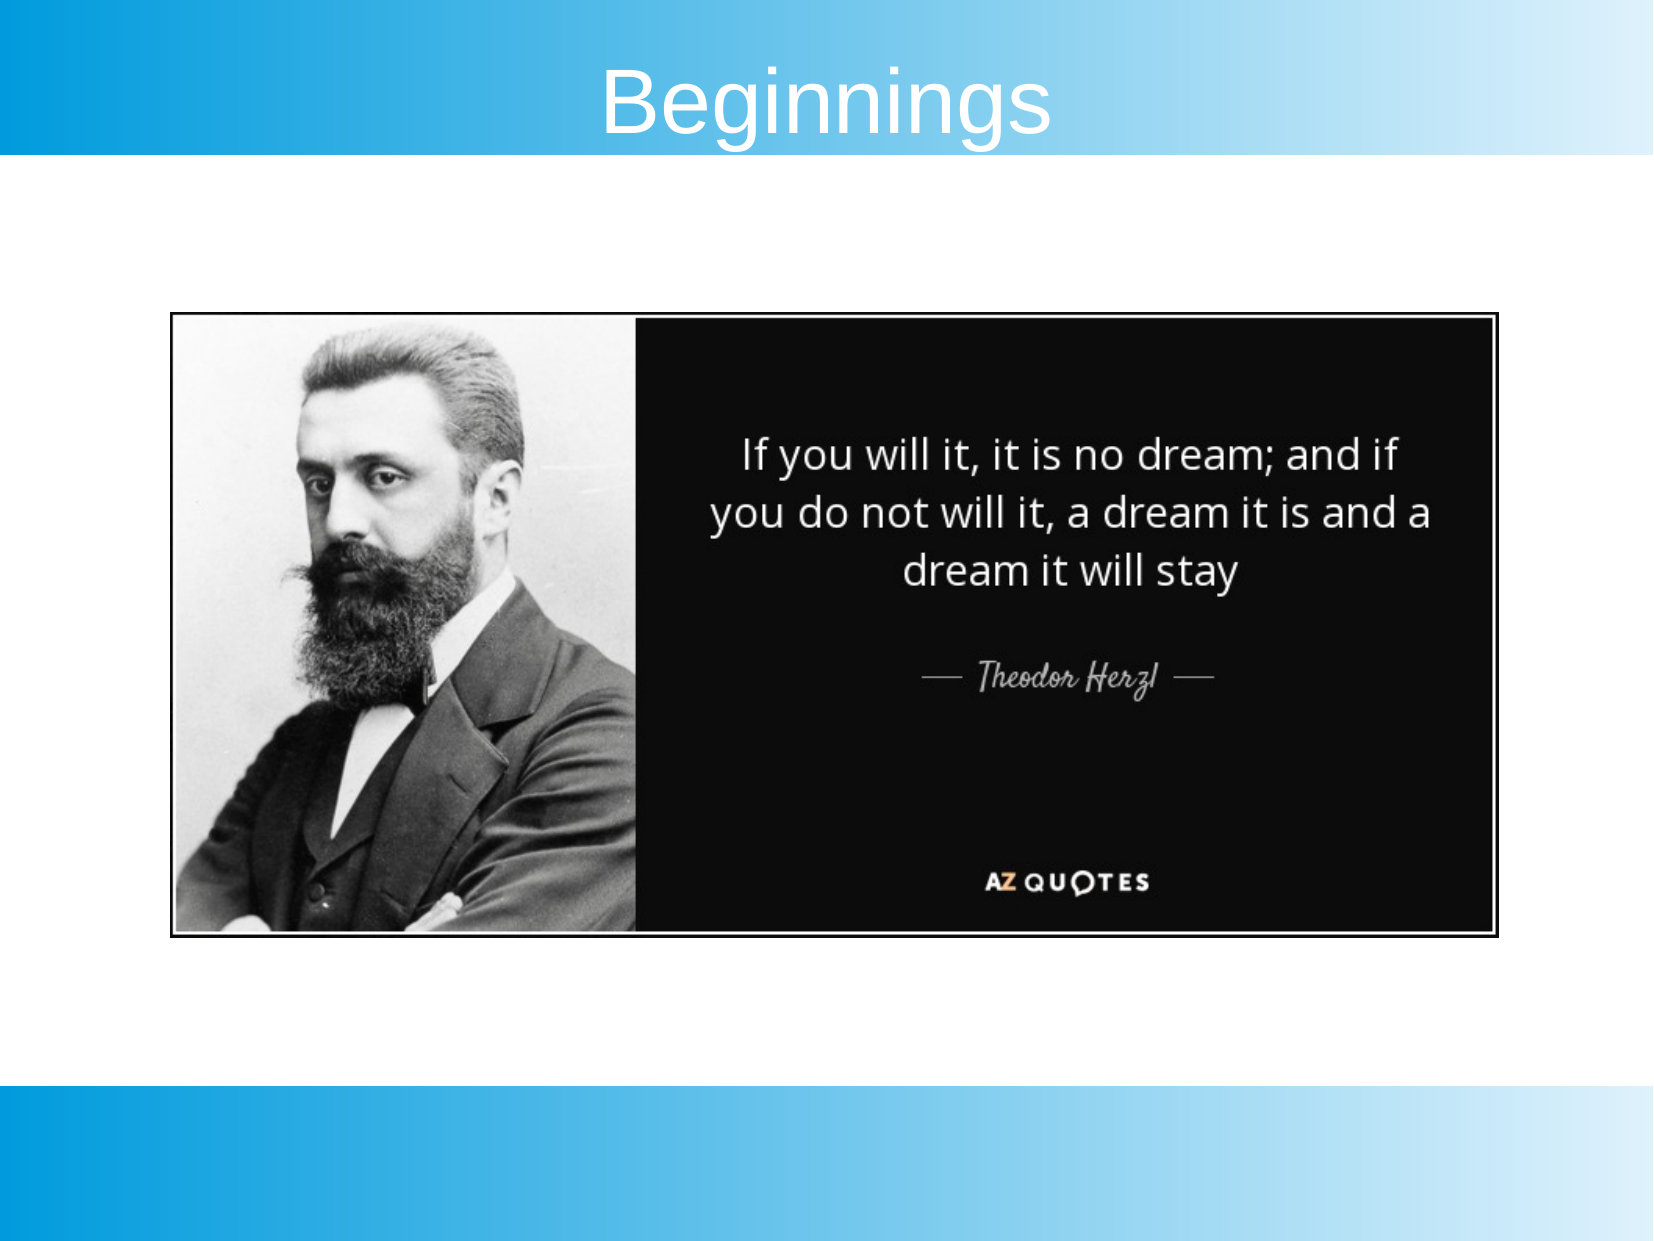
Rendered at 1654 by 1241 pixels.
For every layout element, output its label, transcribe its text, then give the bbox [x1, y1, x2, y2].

title Beginnings [82, 49, 1571, 155]
picture [170, 312, 1499, 938]
